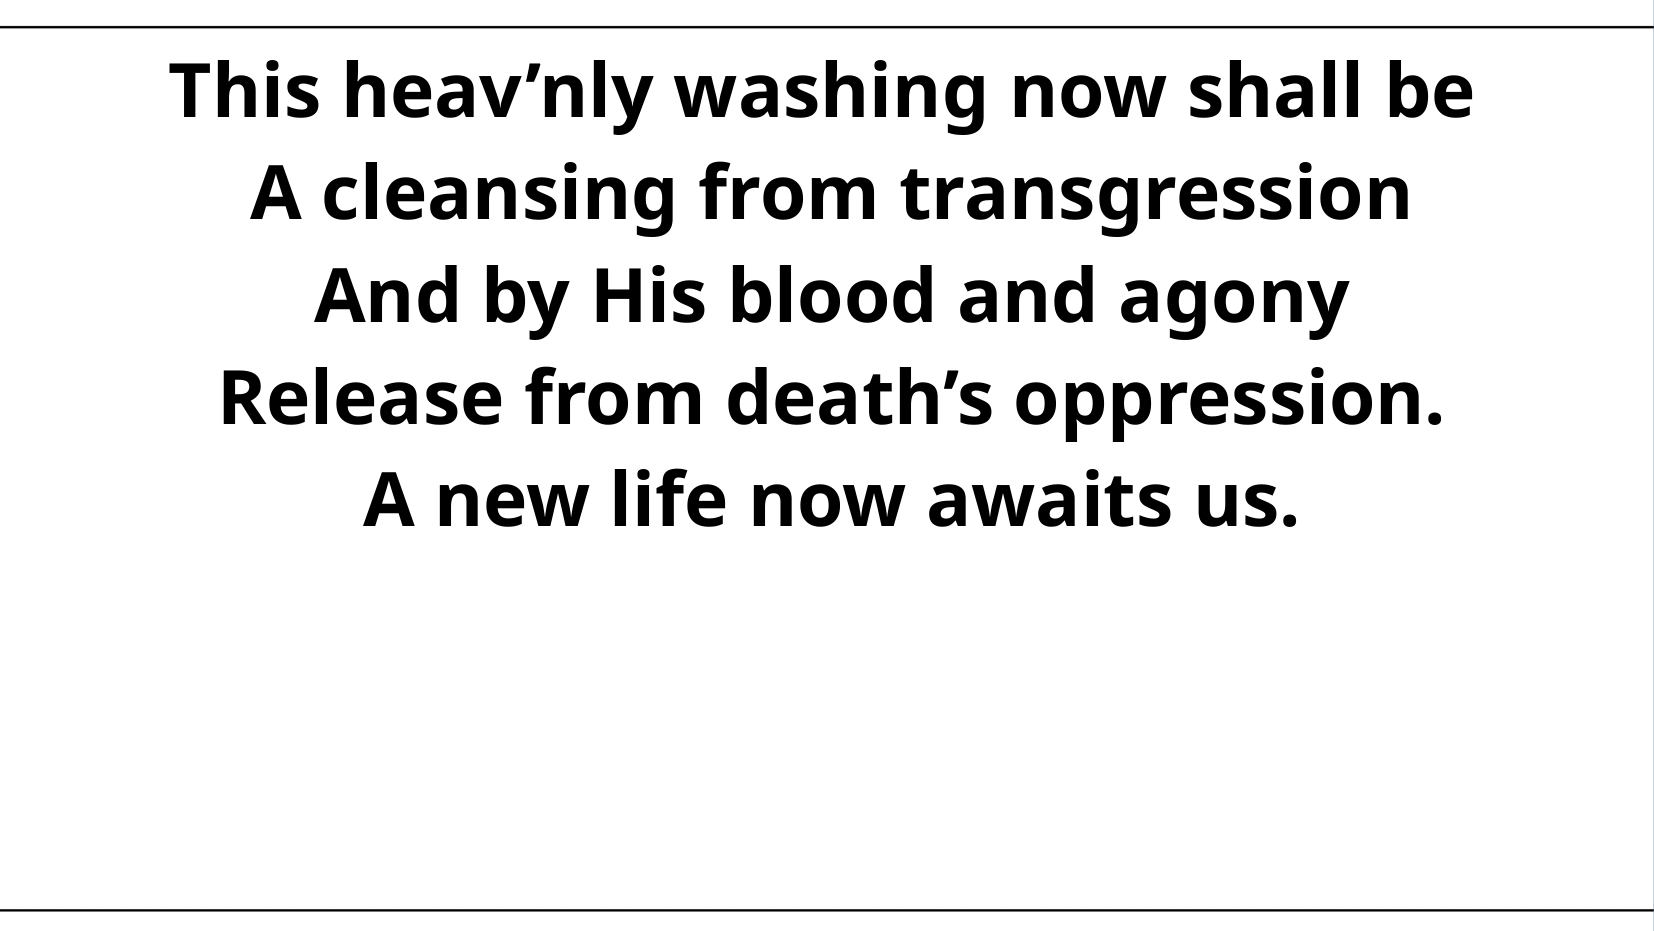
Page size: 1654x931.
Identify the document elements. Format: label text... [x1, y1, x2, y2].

picture [0, 0, 1654, 931]
text_box This heav’nly washing now shall be A cleansing from transgression And by His blood and agony Release from death’s oppression. A new life now awaits us. [105, 30, 1561, 544]
